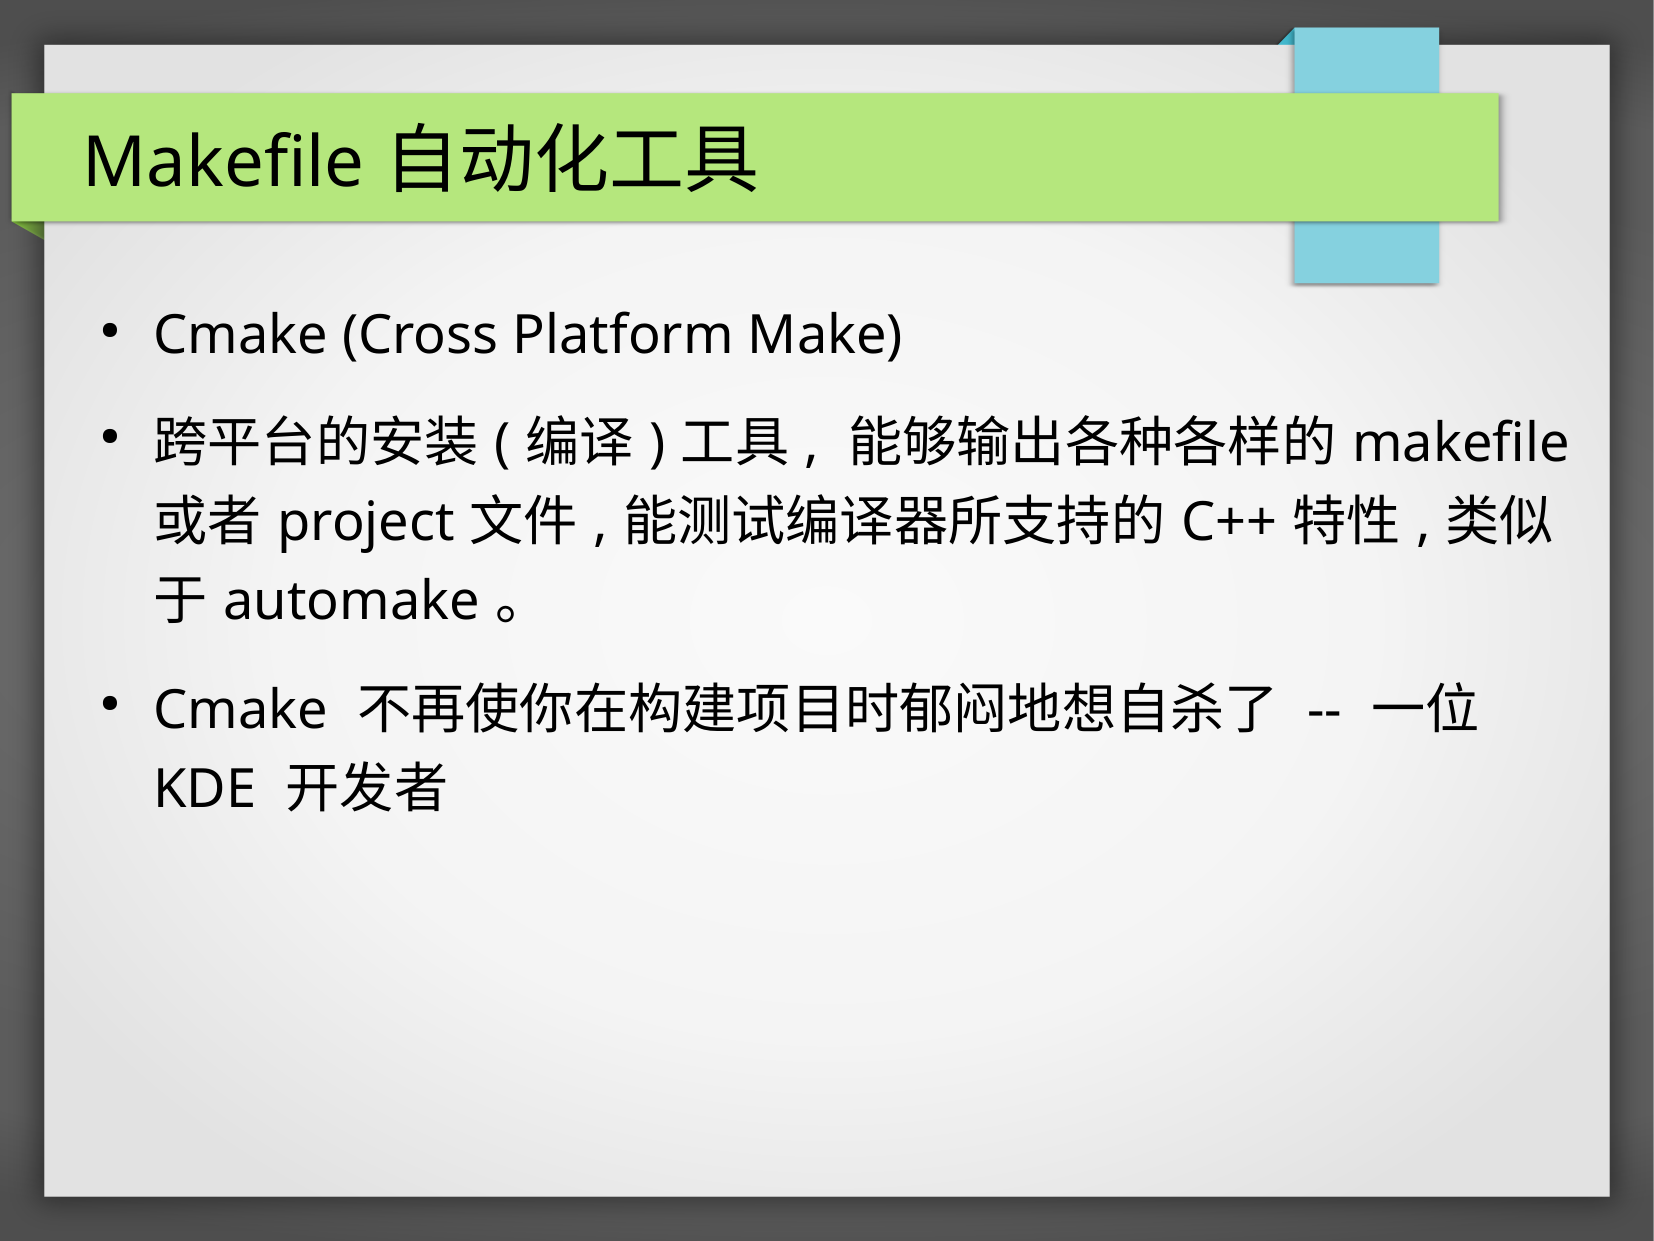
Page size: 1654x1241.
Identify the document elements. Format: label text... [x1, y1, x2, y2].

title Makefile自动化工具 [82, 94, 1264, 213]
picture [0, 0, 1654, 1241]
list Cmake (Cross Platform Make) 跨平台的安装(编译)工具, 能够输出各种各样的makefile或者project文件,能测试编译器所支持的C++特性,类似于automake。 Cmake 不再使你在构建项目时郁闷地想自杀了 -- 一位 KDE 开发者 [82, 295, 1571, 1015]
